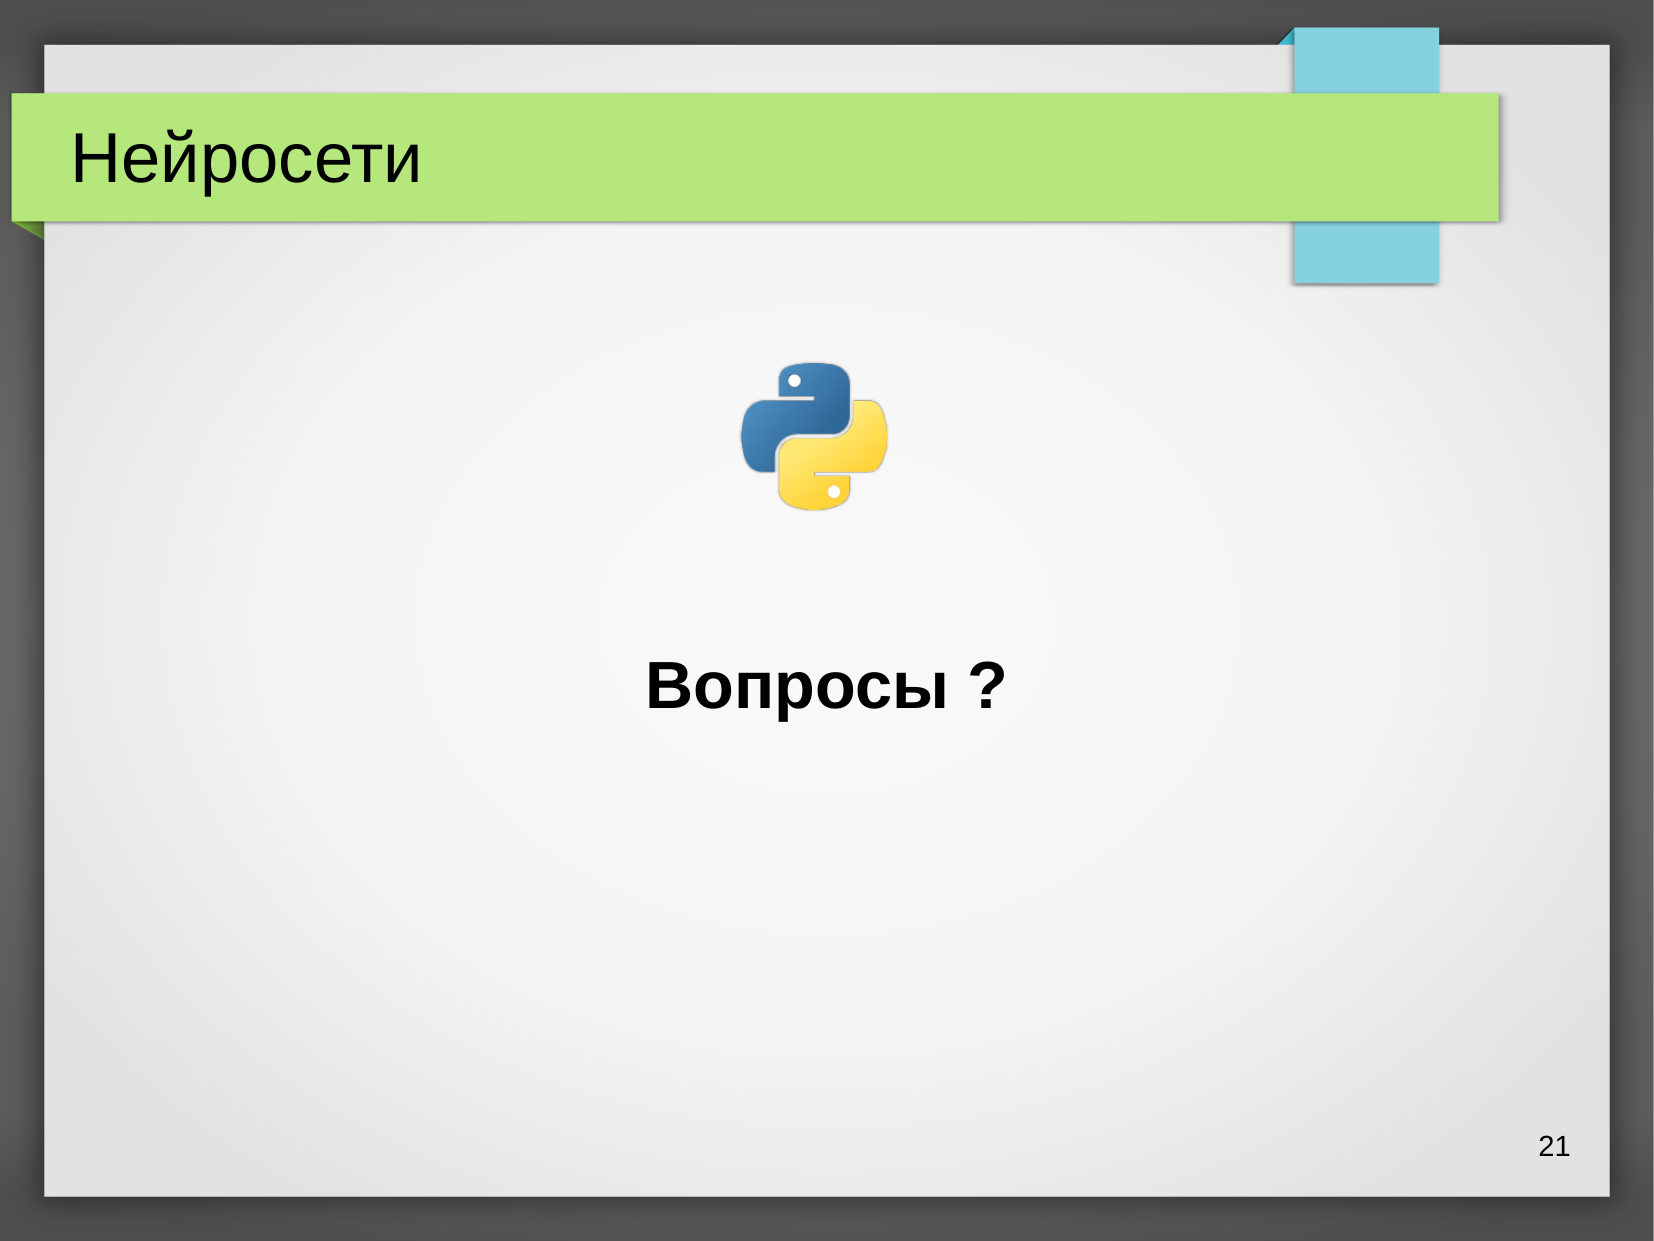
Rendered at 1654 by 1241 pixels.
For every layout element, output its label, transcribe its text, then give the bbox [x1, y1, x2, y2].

title Нейросети [70, 118, 1205, 199]
subtitle Вопросы ? [82, 236, 1571, 1134]
picture [0, 0, 1654, 1241]
